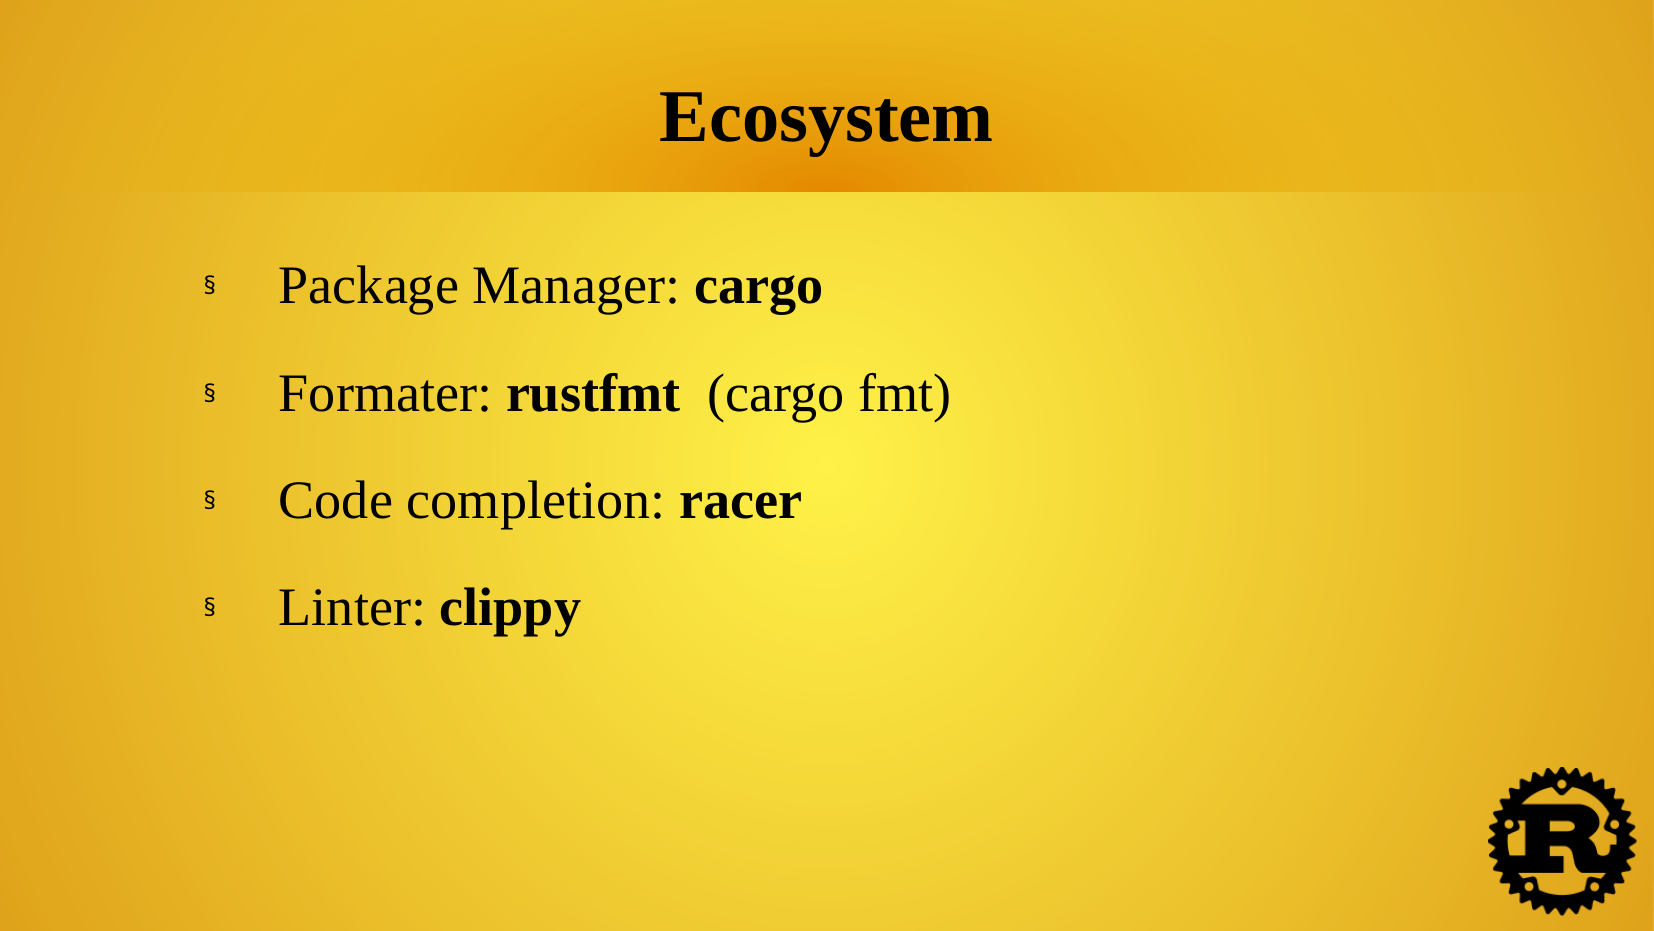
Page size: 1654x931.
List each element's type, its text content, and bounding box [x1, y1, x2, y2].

title Ecosystem [82, 67, 1571, 158]
picture [1488, 767, 1639, 918]
text_box Package Manager: cargo Formater: rustfmt (cargo fmt) Code completion: racer Linter: clippy [188, 248, 974, 805]
